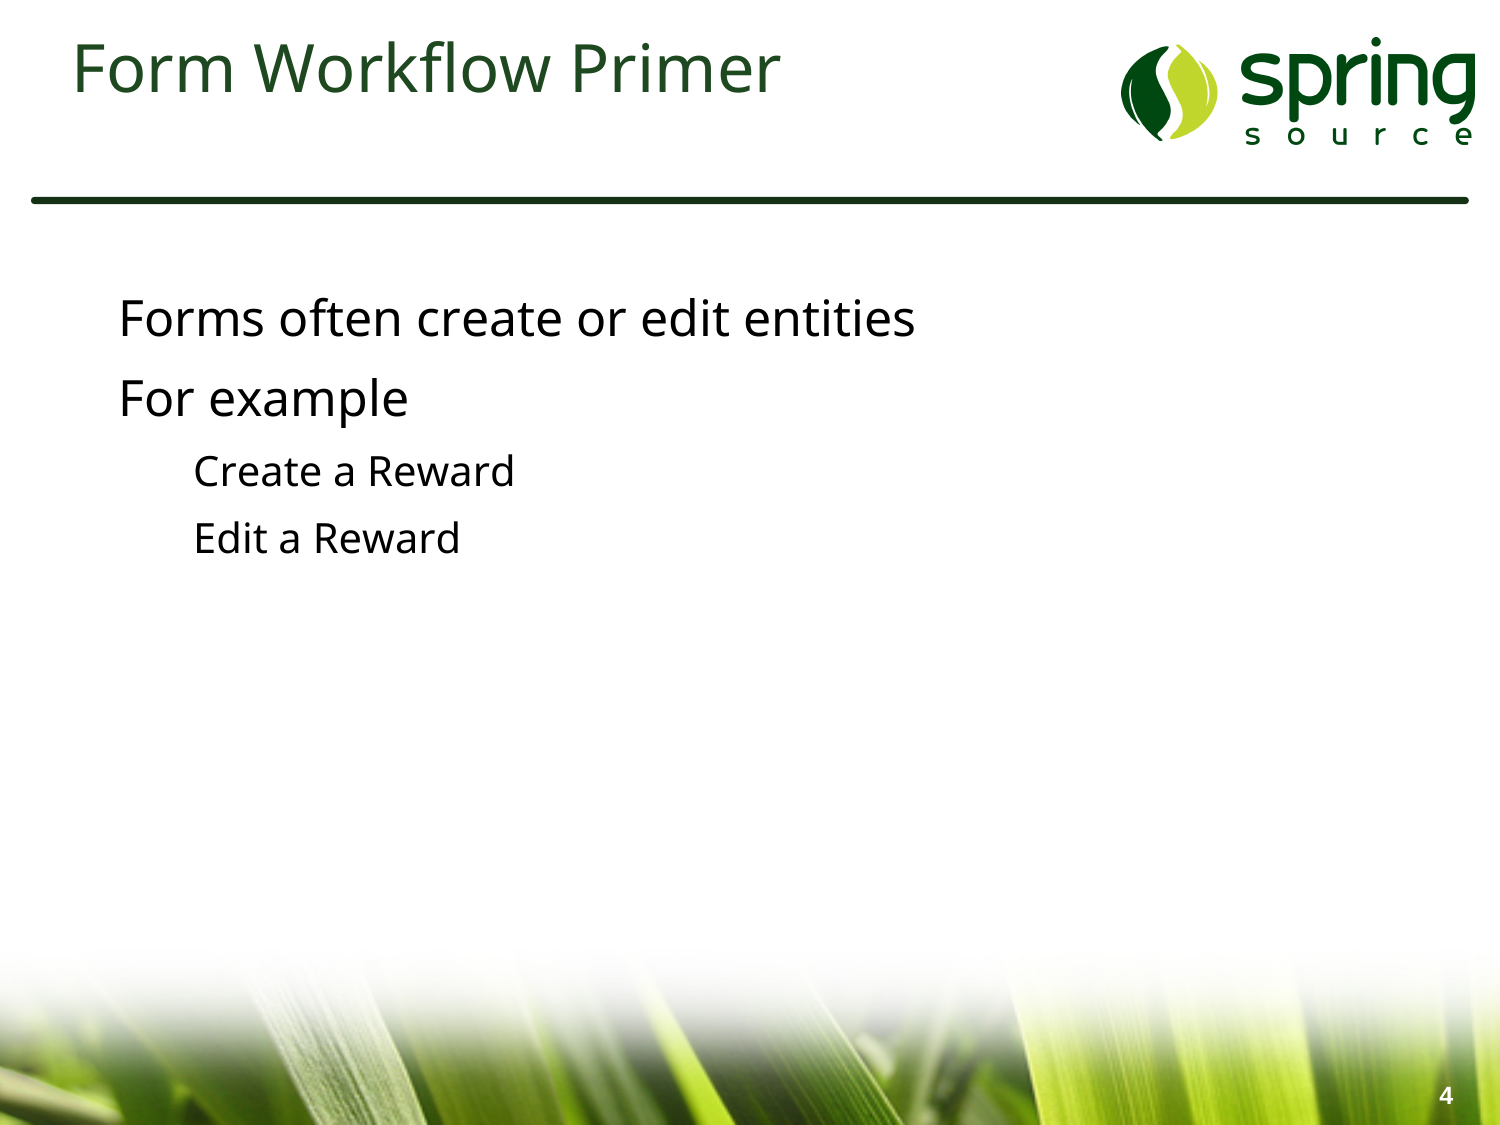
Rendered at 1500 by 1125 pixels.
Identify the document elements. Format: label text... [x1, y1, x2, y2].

list Forms often create or edit entities For example Create a Reward Edit a Reward [103, 275, 1394, 938]
picture [1121, 37, 1475, 145]
title Form Workflow Primer [56, 13, 1089, 176]
picture [0, 944, 1500, 1125]
